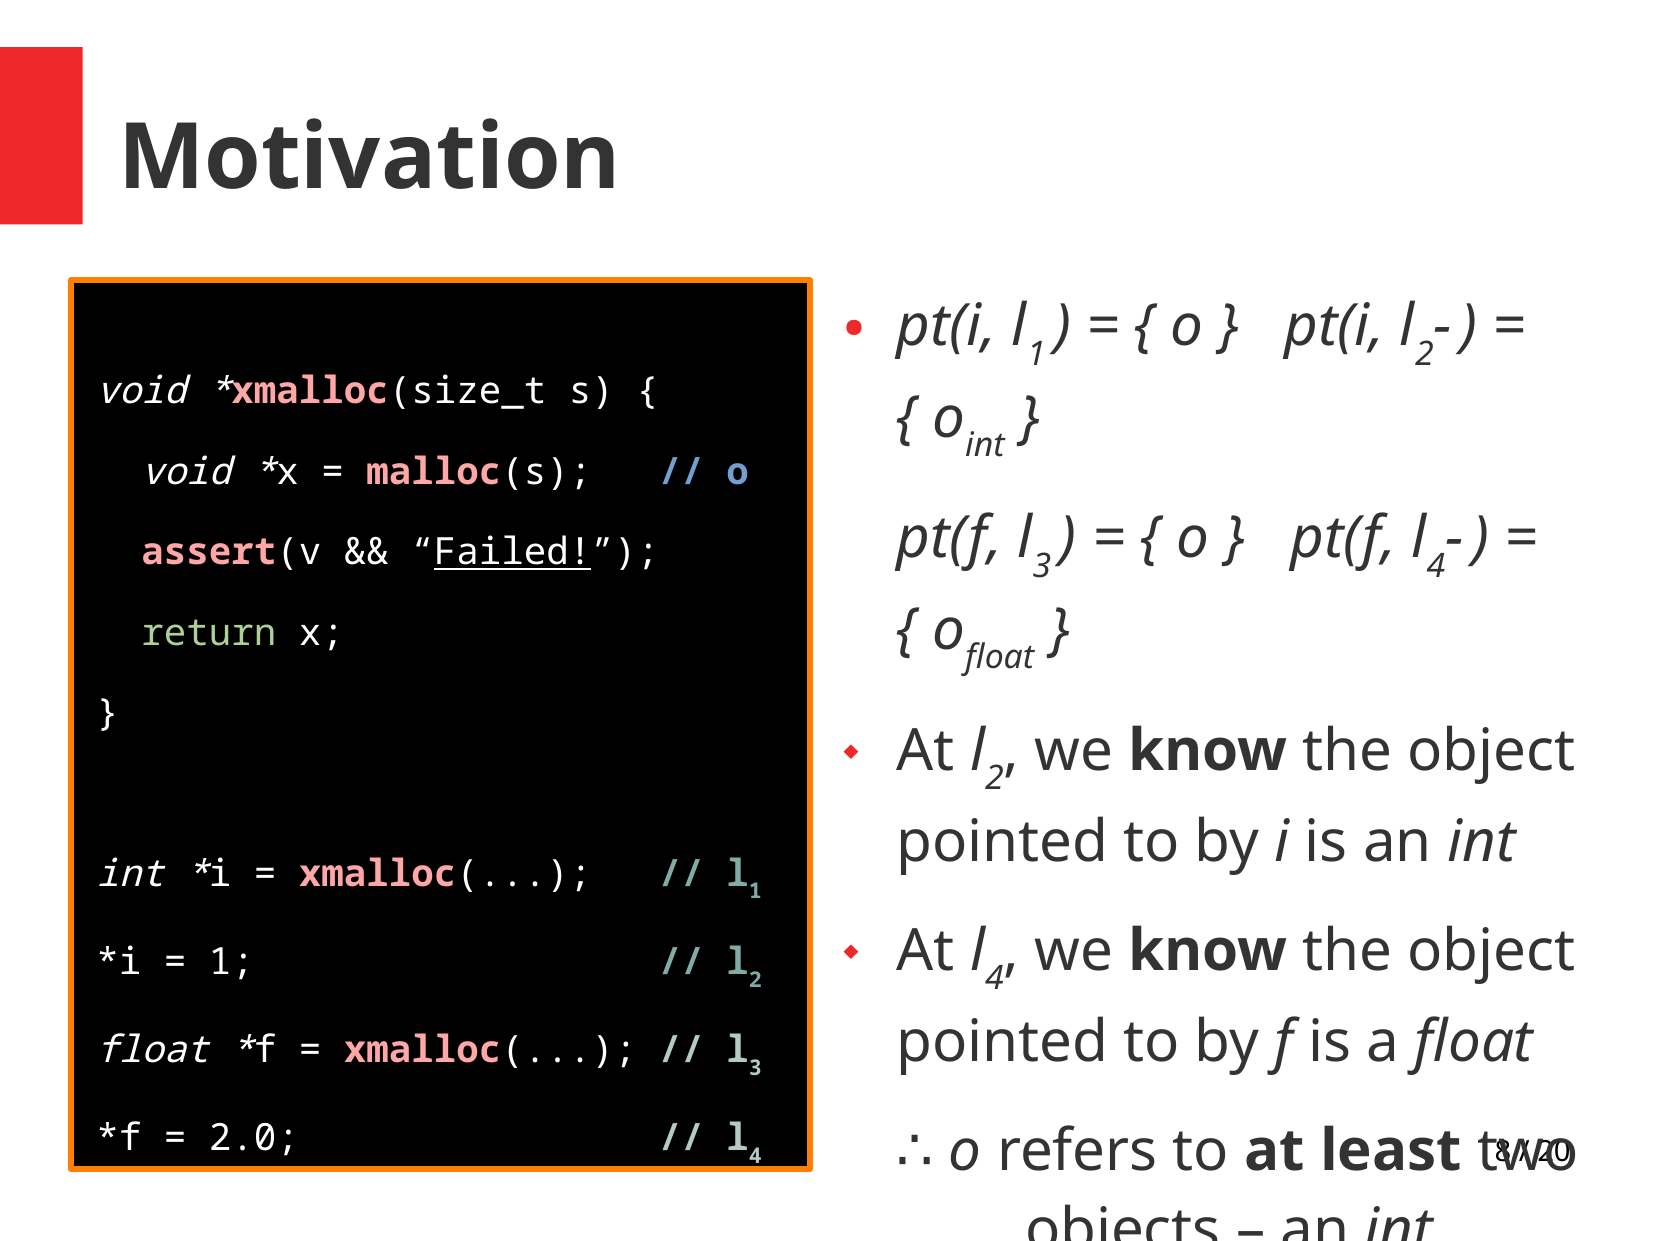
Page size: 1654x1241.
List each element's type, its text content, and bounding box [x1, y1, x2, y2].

list pt(i, l1 ) = { o } pt(i, l2- ) = { oint } pt(f, l3 ) = { o } pt(f, l4- ) = { ofloat } At l2, we know the object pointed to by i is an int At l4, we know the object pointed to by f is a float ∴ o refers to at least two ∴ objects – an int object ∴ and a float object [825, 283, 1610, 1174]
list void *xmalloc(size_t s) { void *x = malloc(s); // o assert(v && “Failed!”); return x; } int *i = xmalloc(...); // l1 *i = 1; // l2 float *f = xmalloc(...); // l3 *f = 2.0; // l4 [70, 280, 810, 1170]
title Motivation [118, 49, 1571, 257]
